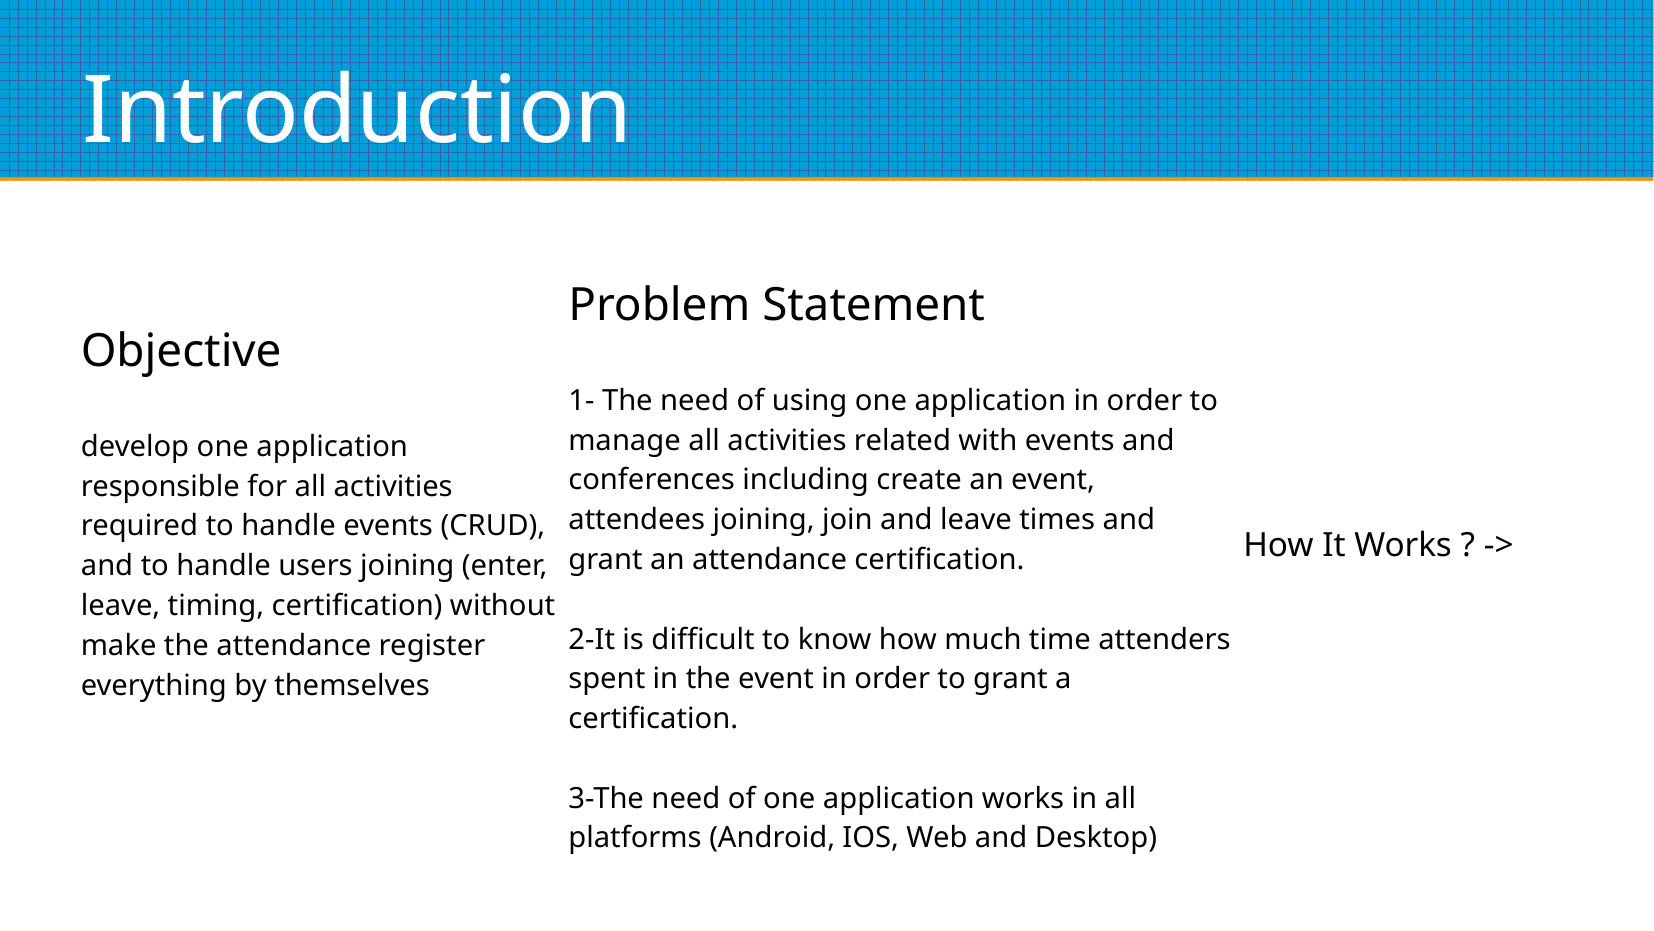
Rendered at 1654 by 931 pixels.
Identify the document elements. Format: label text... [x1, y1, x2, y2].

title Introduction [82, 14, 1571, 171]
text_box Objective develop one application responsible for all activities required to handle events (CRUD), and to handle users joining (enter, leave, timing, certification) without make the attendance register everything by themselves [75, 224, 562, 797]
text_box Problem Statement 1- The need of using one application in order to manage all activities related with events and conferences including create an event, attendees joining, join and leave times and grant an attendance certification. 2-It is difficult to know how much time attenders spent in the event in order to grant a certification. 3-The need of one application works in all platforms (Android, IOS, Web and Desktop) [562, 207, 1238, 921]
text_box How It Works ? -> [1238, 515, 1654, 573]
